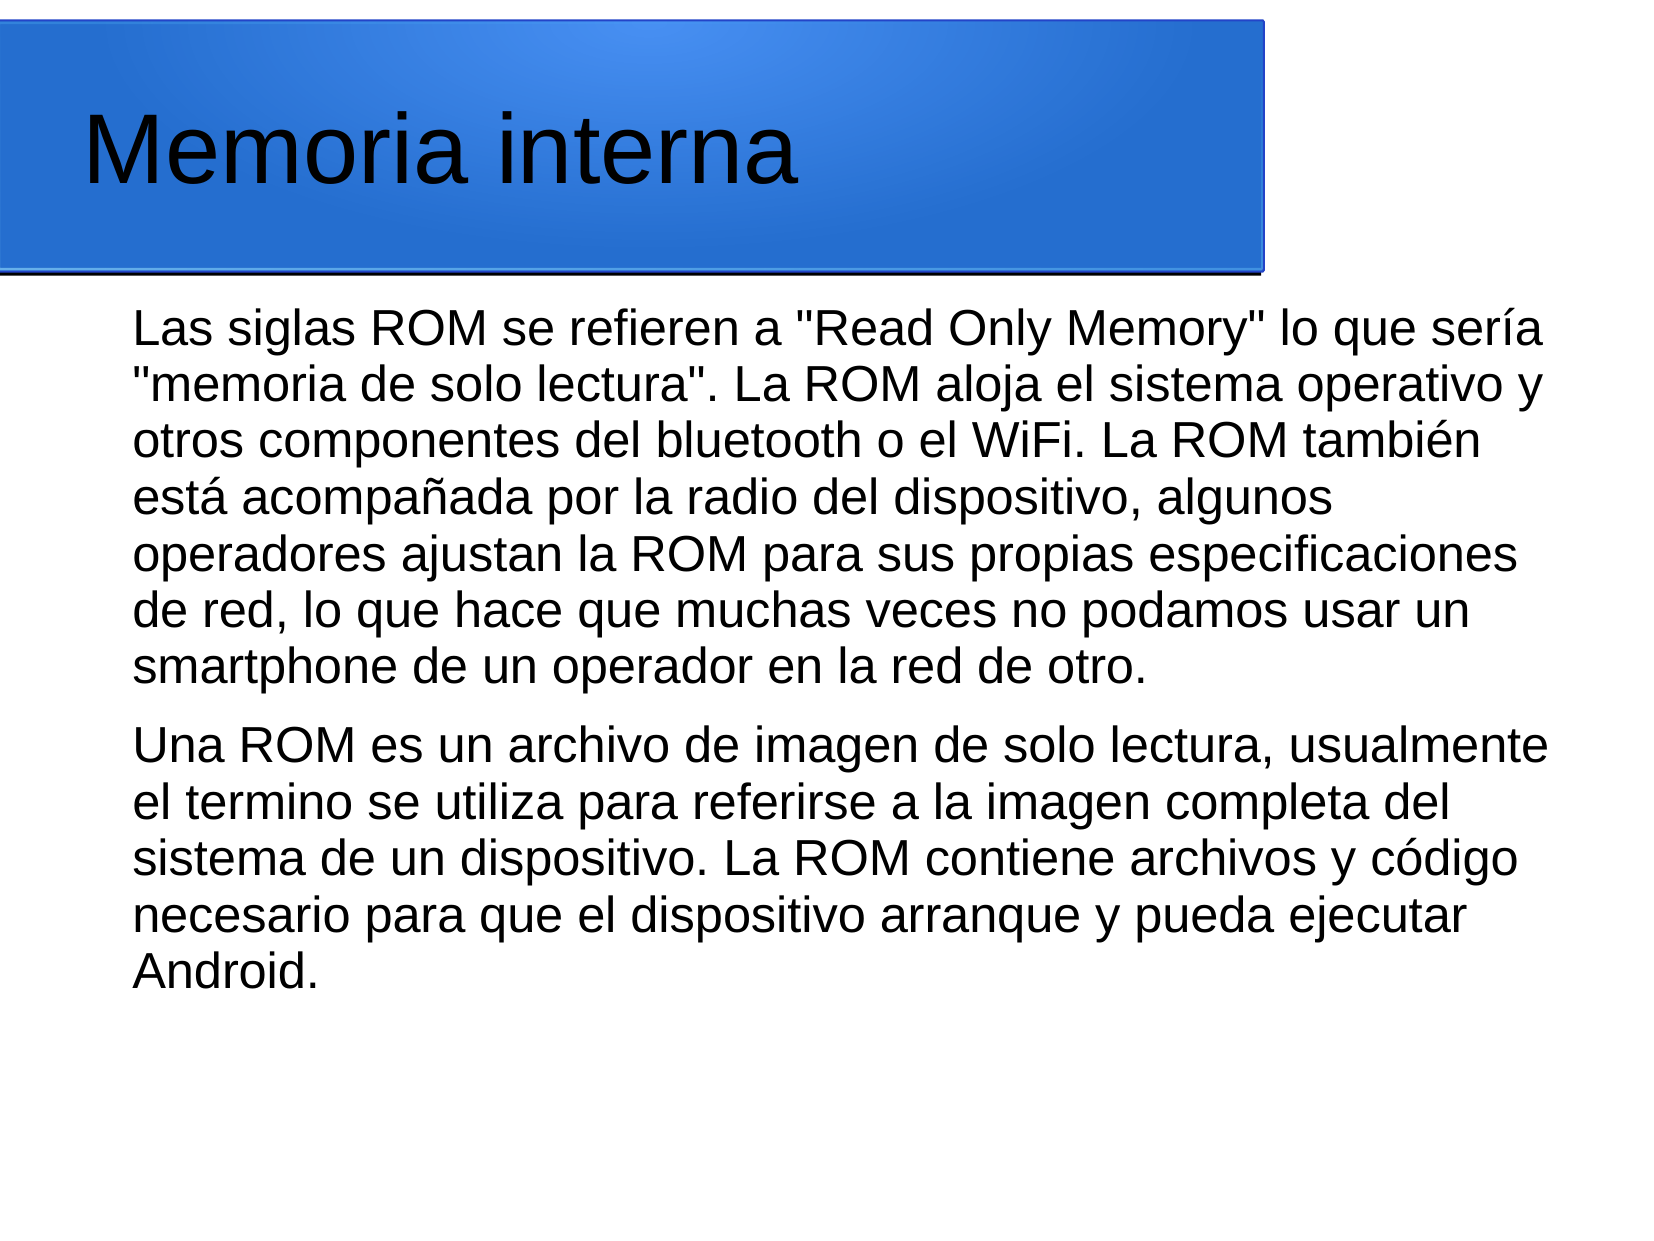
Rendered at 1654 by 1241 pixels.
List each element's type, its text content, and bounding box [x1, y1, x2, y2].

title Memoria interna [82, 47, 1235, 252]
list Las siglas ROM se refieren a "Read Only Memory" lo que sería "memoria de solo lectura". La ROM aloja el sistema operativo y otros componentes del bluetooth o el WiFi. La ROM también está acompañada por la radio del dispositivo, algunos operadores ajustan la ROM para sus propias especificaciones de red, lo que hace que muchas veces no podamos usar un smartphone de un operador en la red de otro. Una ROM es un archivo de imagen de solo lectura, usualmente el termino se utiliza para referirse a la imagen completa del sistema de un dispositivo. La ROM contiene archivos y código necesario para que el dispositivo arranque y pueda ejecutar Android. [82, 299, 1571, 1019]
